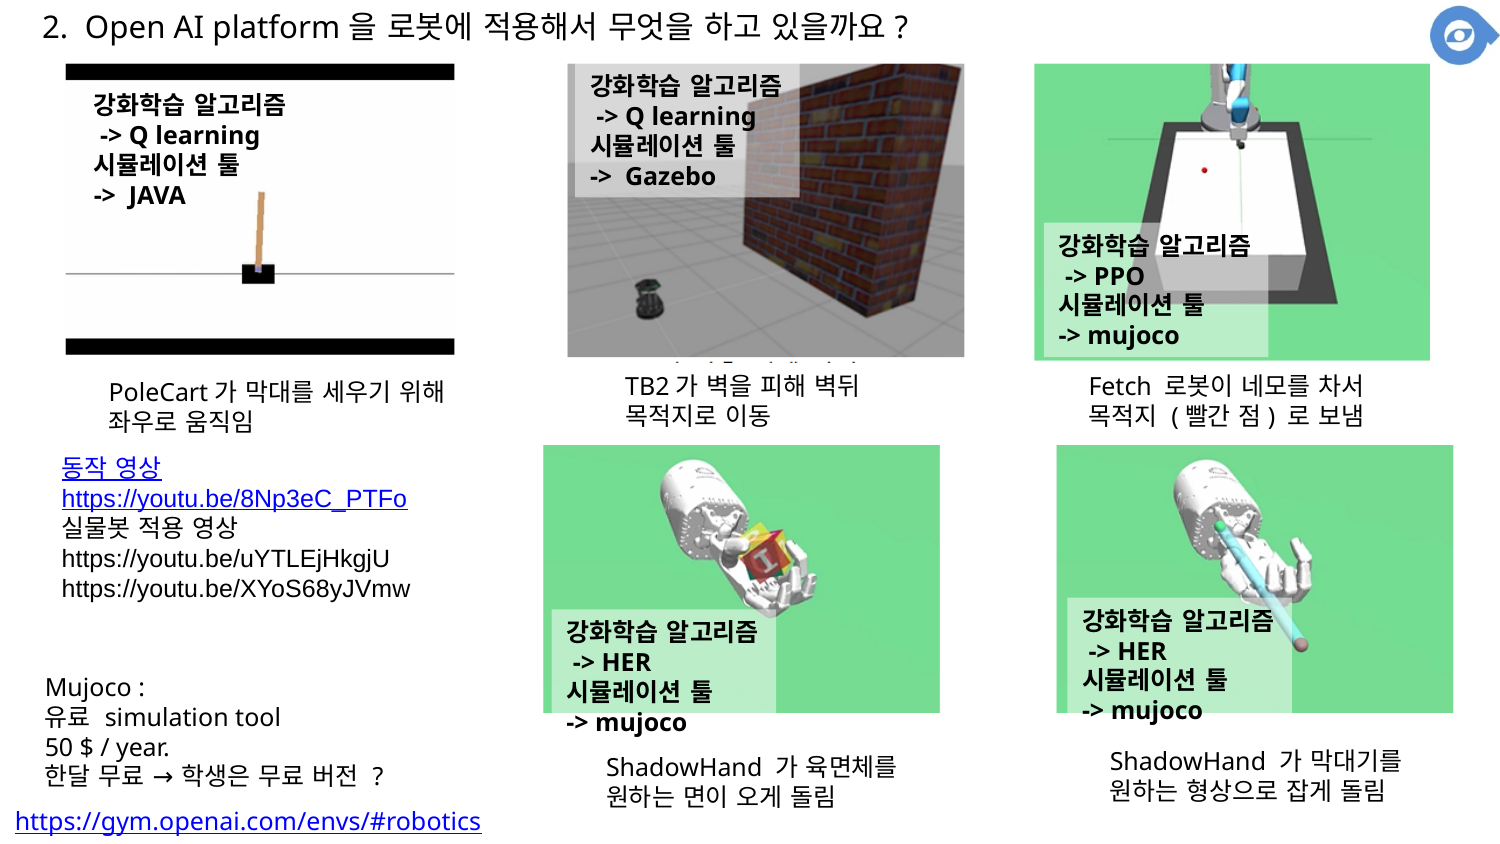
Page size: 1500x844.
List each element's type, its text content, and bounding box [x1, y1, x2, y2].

text_box ShadowHand 가 막대기를 원하는 형상으로 잡게 돌림 [1095, 738, 1420, 813]
text_box TB2가 벽을 피해 벽뒤 목적지로 이동 [610, 364, 875, 438]
text_box Mujoco : 유료 simulation tool 50 $ / year. 한달 무료 → 학생은 무료 버전 ? [30, 663, 417, 798]
text_box 강화학습 알고리즘 -> PPO 시뮬레이션 툴 -> mujoco [1043, 222, 1269, 358]
text_box 강화학습 알고리즘 -> Q learning 시뮬레이션 툴 -> JAVA [78, 82, 304, 217]
text_box ShadowHand 가 육면체를 원하는 면이 오게 돌림 [591, 744, 916, 820]
text_box 동작 영상 https://youtu.be/8Np3eC_PTFo 실물봇 적용 영상 https://youtu.be/uYTLEjHkgjU https://youtu.be/XYoS68yJVmw [46, 445, 504, 633]
text_box 강화학습 알고리즘 -> HER 시뮬레이션 툴 -> mujoco [551, 609, 777, 744]
text_box 강화학습 알고리즘 -> Q learning 시뮬레이션 툴 -> Gazebo [575, 62, 800, 198]
picture [46, 0, 1500, 364]
text_box https://gym.openai.com/envs/#robotics [0, 798, 586, 844]
text_box 강화학습 알고리즘 -> HER 시뮬레이션 툴 -> mujoco [1067, 597, 1292, 733]
picture [527, 445, 1465, 713]
text_box Fetch 로봇이 네모를 차서 목적지 (빨간 점) 로 보냄 [1073, 364, 1379, 438]
text_box 2. Open AI platform을 로봇에 적용해서 무엇을 하고 있을까요? [27, 0, 1012, 53]
text_box PoleCart가 막대를 세우기 위해 좌우로 움직임 [93, 369, 460, 445]
